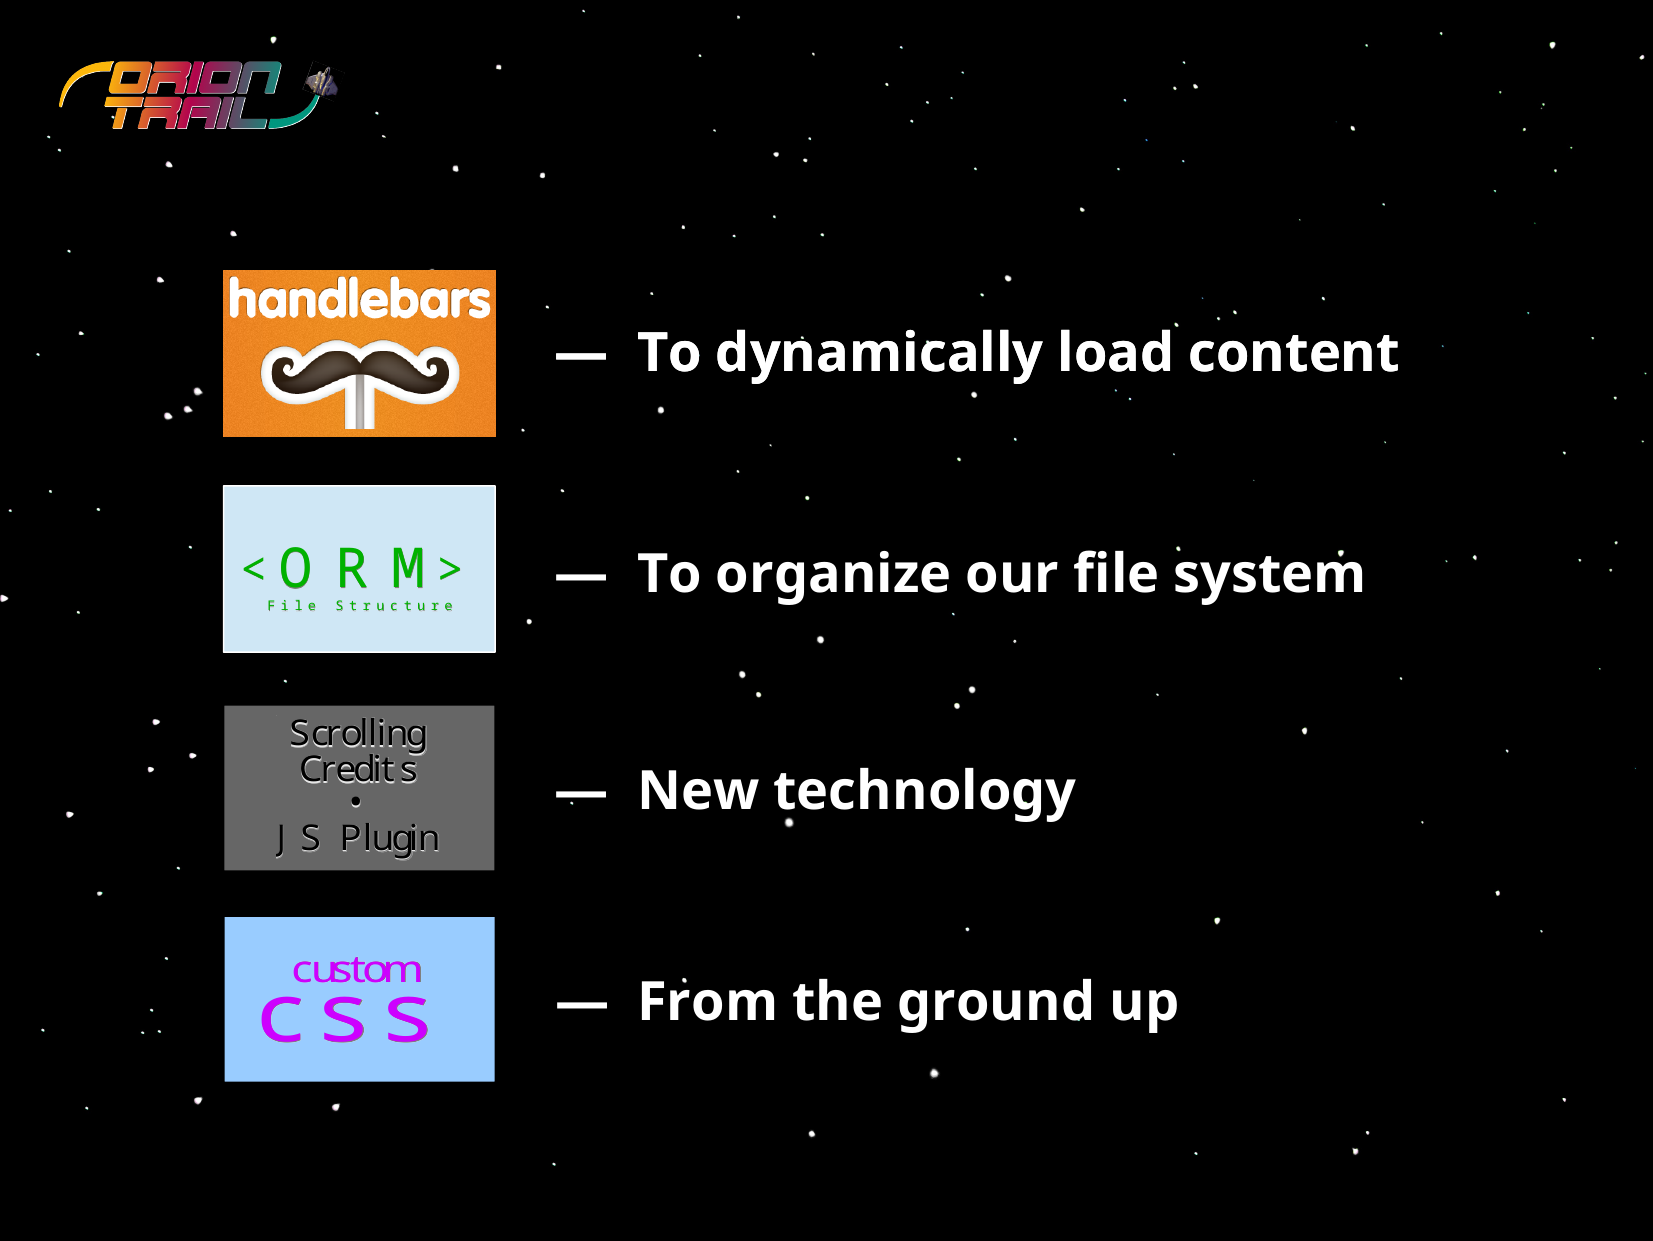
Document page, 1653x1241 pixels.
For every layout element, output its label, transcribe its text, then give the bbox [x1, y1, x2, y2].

text_box [223, 916, 496, 1083]
text_box — To dynamically load content [540, 304, 1429, 391]
text_box [223, 704, 496, 872]
text_box — From the ground up [540, 953, 1214, 1040]
text_box — To organize our file system [540, 525, 1398, 613]
text_box — New technology [540, 742, 1108, 829]
picture [0, 0, 1653, 1241]
text_box [223, 485, 496, 653]
